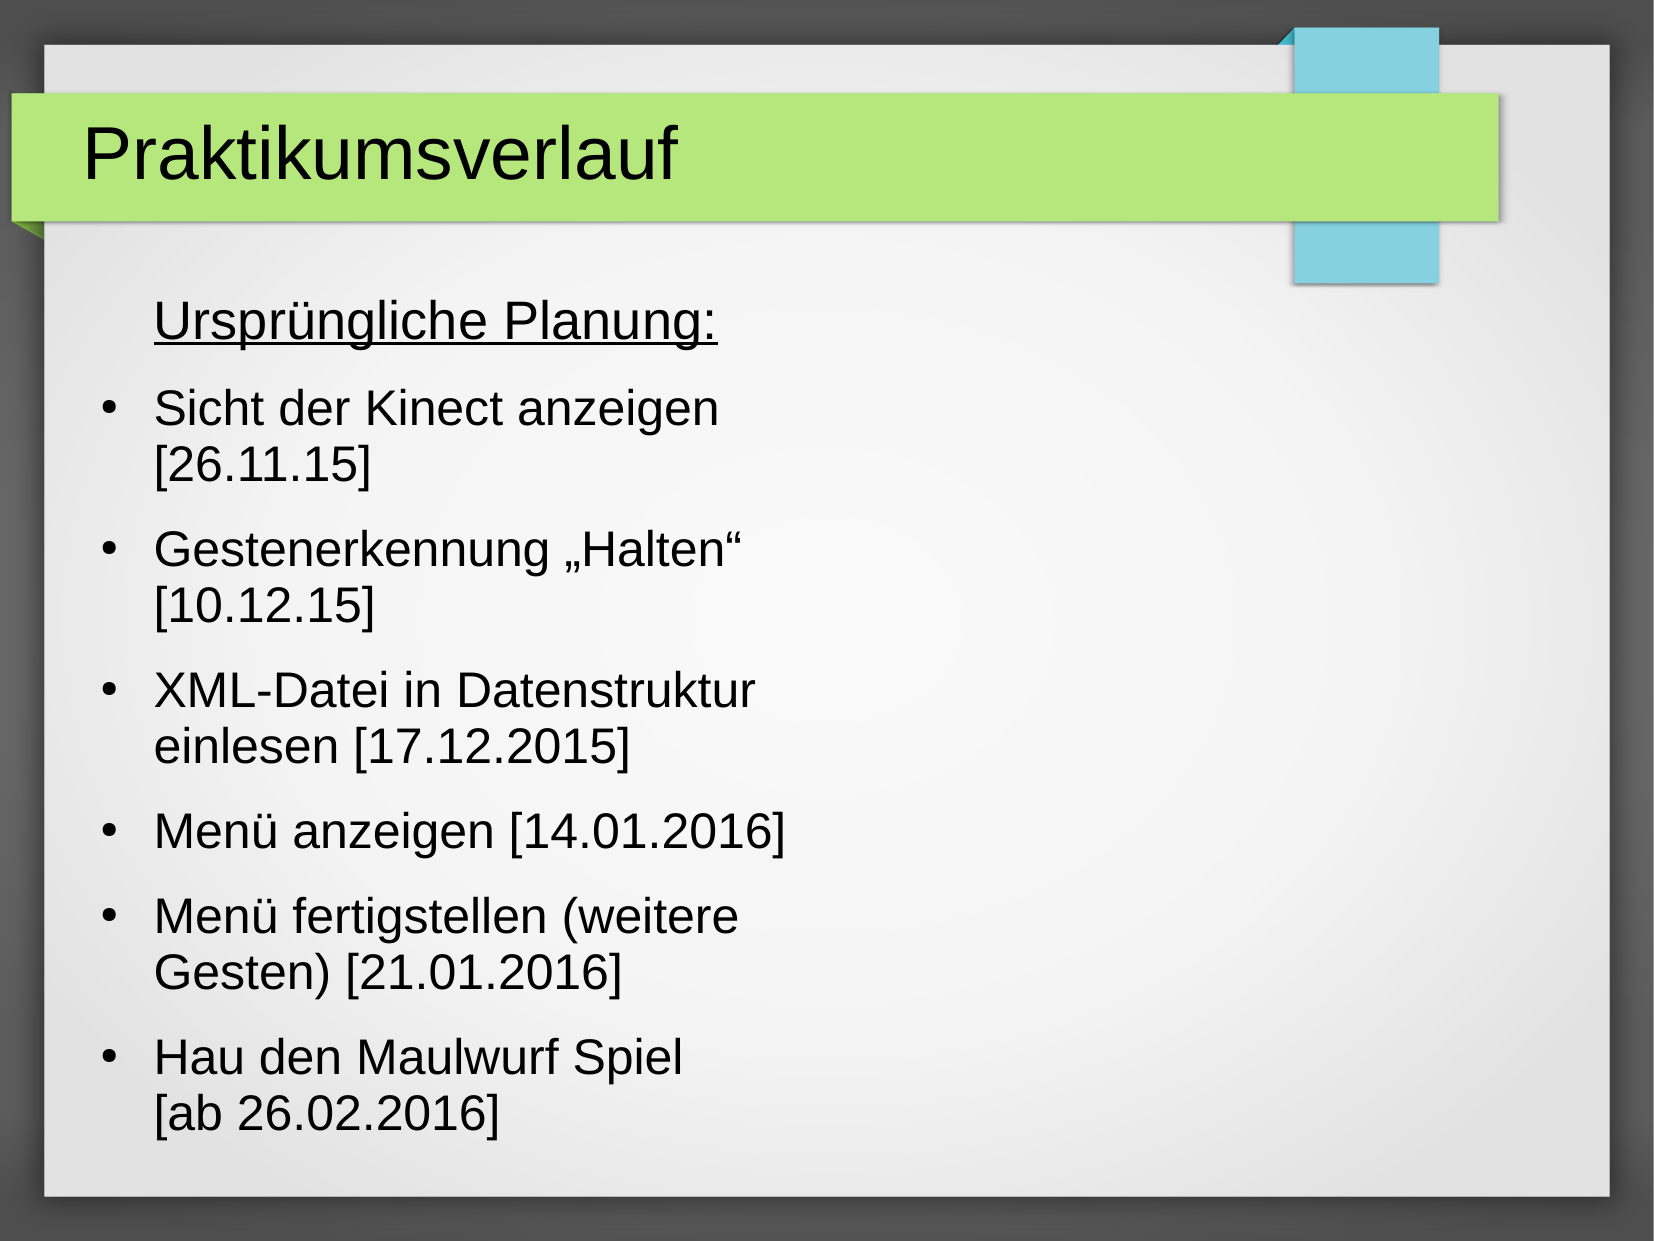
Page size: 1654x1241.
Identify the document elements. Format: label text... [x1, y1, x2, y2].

list Ursprüngliche Planung: Sicht der Kinect anzeigen [26.11.15] Gestenerkennung „Halten“ [10.12.15] XML-Datei in Datenstruktur einlesen [17.12.2015] Menü anzeigen [14.01.2016] Menü fertigstellen (weitere Gesten) [21.01.2016] Hau den Maulwurf Spiel [ab 26.02.2016] [82, 290, 827, 1170]
title Praktikumsverlauf [82, 94, 1264, 213]
picture [0, 0, 1654, 1241]
